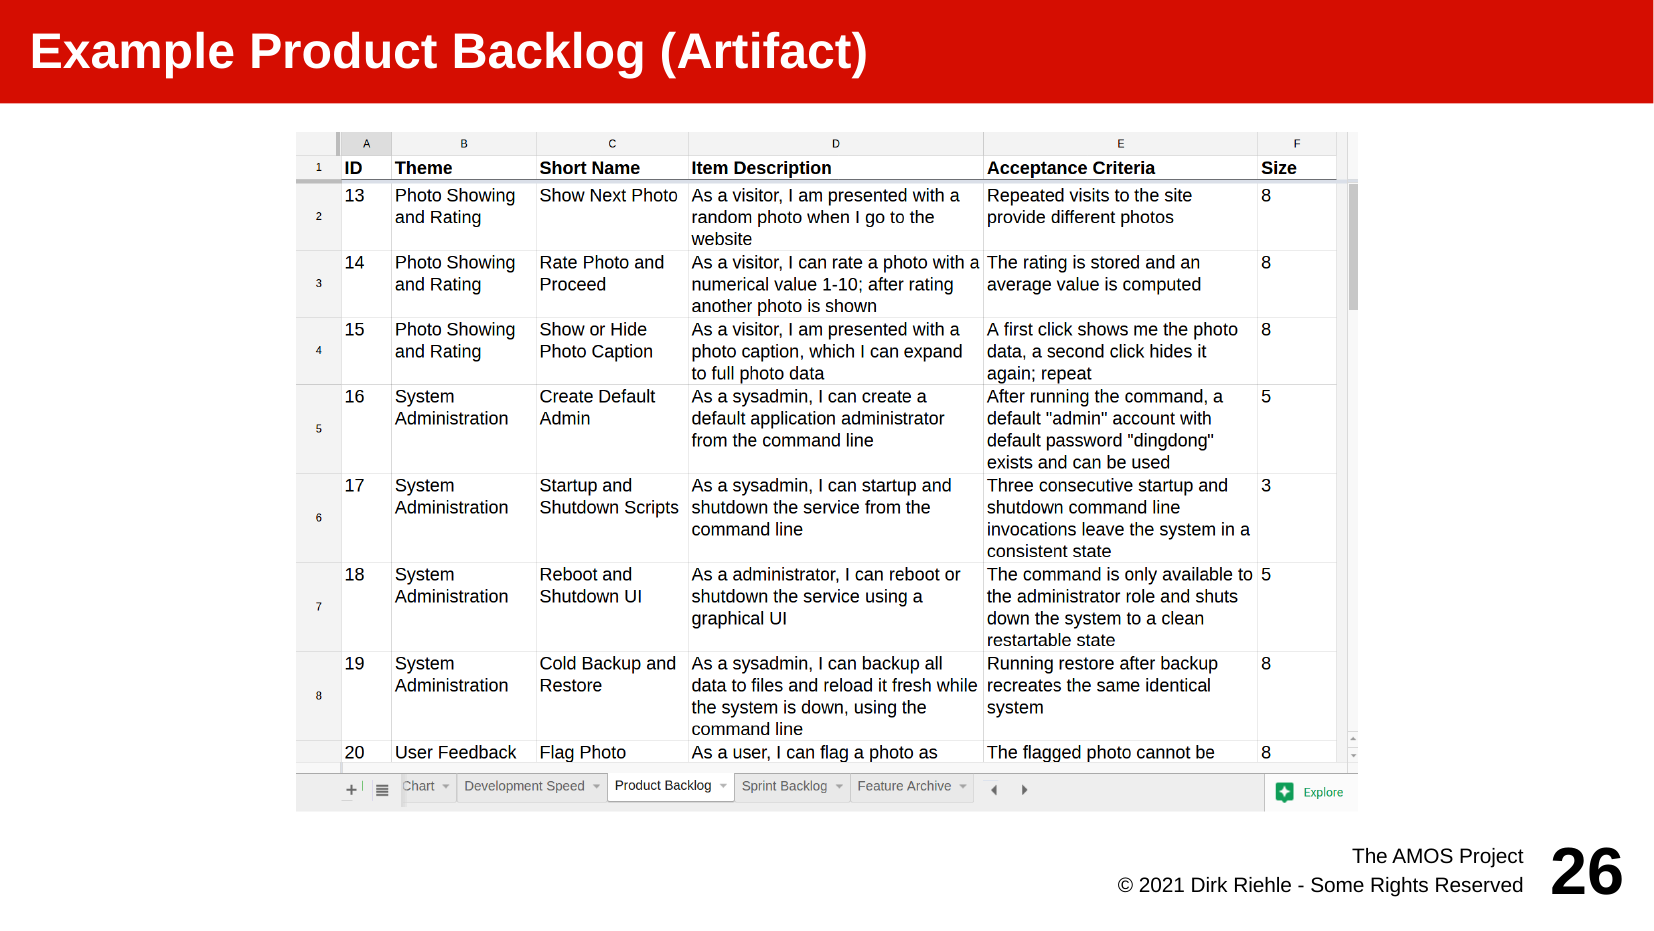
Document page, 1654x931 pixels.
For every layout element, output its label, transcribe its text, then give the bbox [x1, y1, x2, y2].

title Example Product Backlog (Artifact) [0, 0, 1654, 104]
picture [296, 132, 1358, 813]
